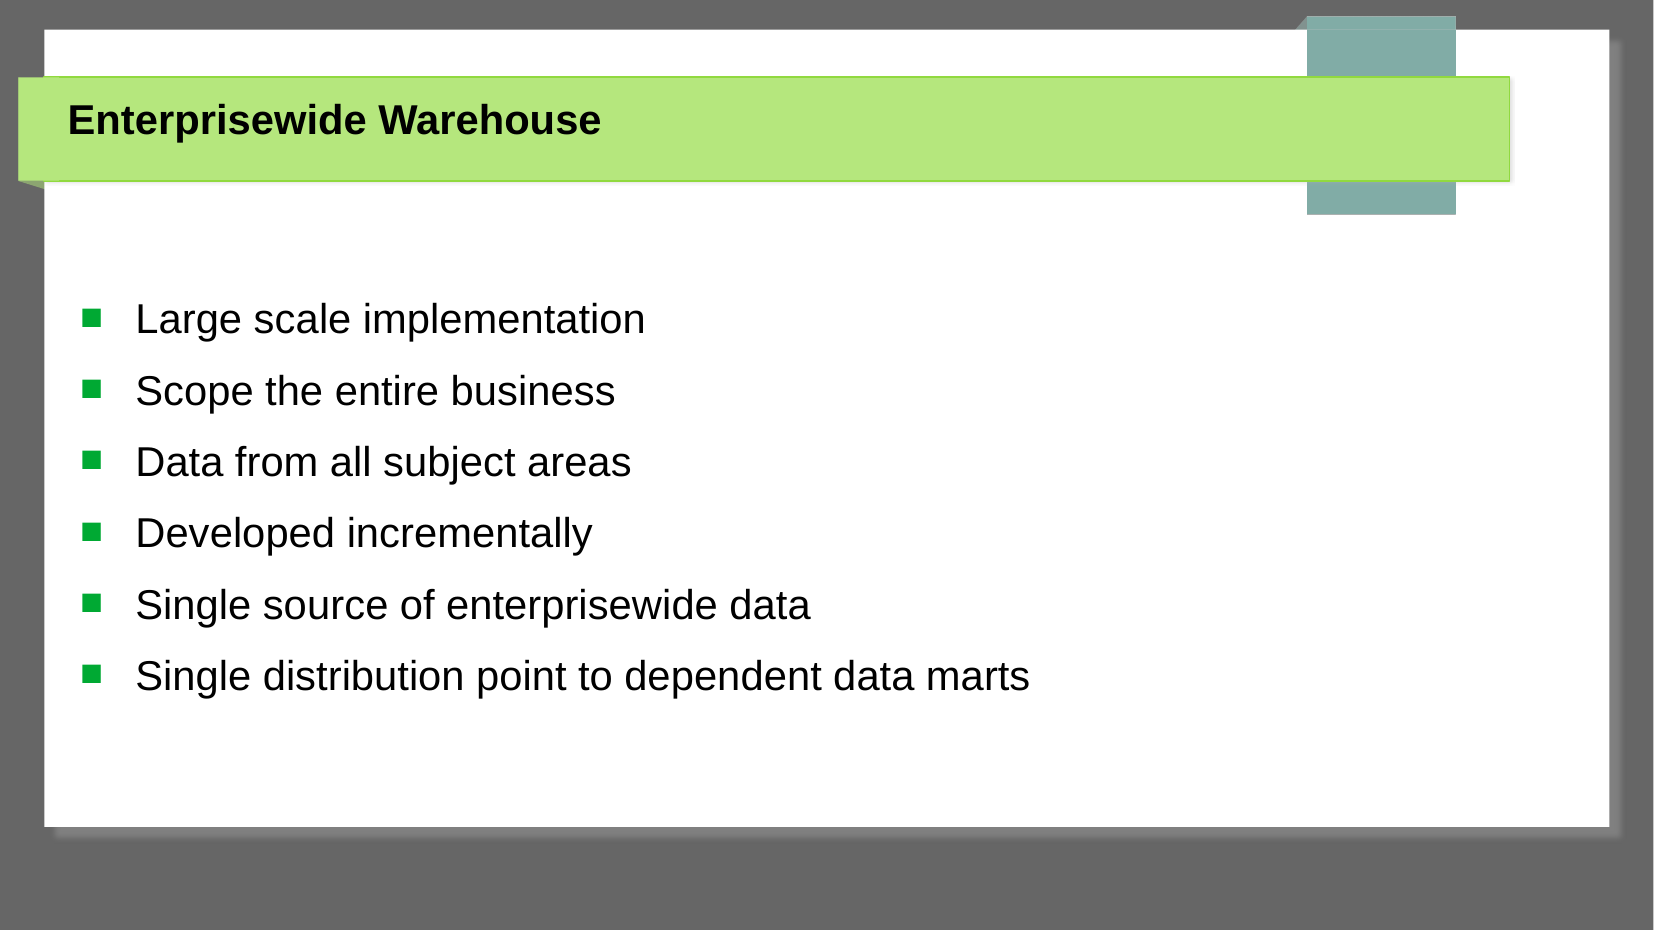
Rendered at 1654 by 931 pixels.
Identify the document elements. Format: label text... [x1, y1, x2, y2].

text_box Large scale implementation Scope the entire business Data from all subject areas Developed incrementally Single source of enterprisewide data Single distribution point to dependent data marts [67, 288, 1232, 884]
text_box Enterprisewide Warehouse [52, 89, 812, 198]
